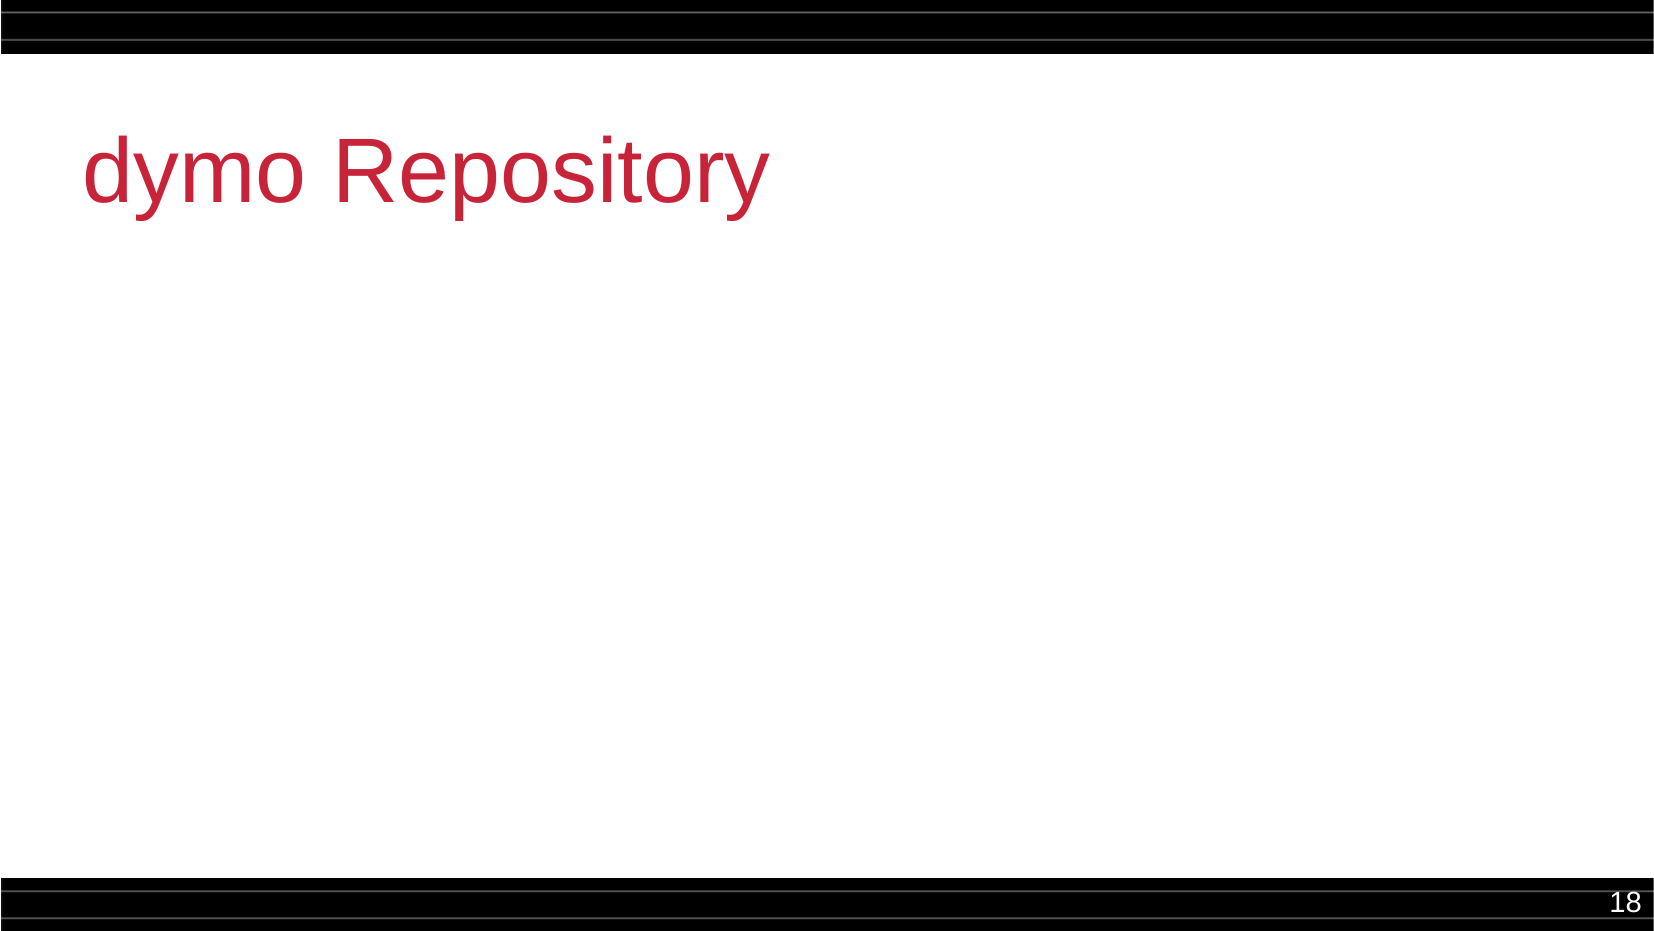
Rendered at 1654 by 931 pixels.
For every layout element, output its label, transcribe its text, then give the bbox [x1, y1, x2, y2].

picture [1, 0, 1654, 54]
picture [1, 878, 1654, 931]
title dymo Repository [82, 92, 1571, 249]
